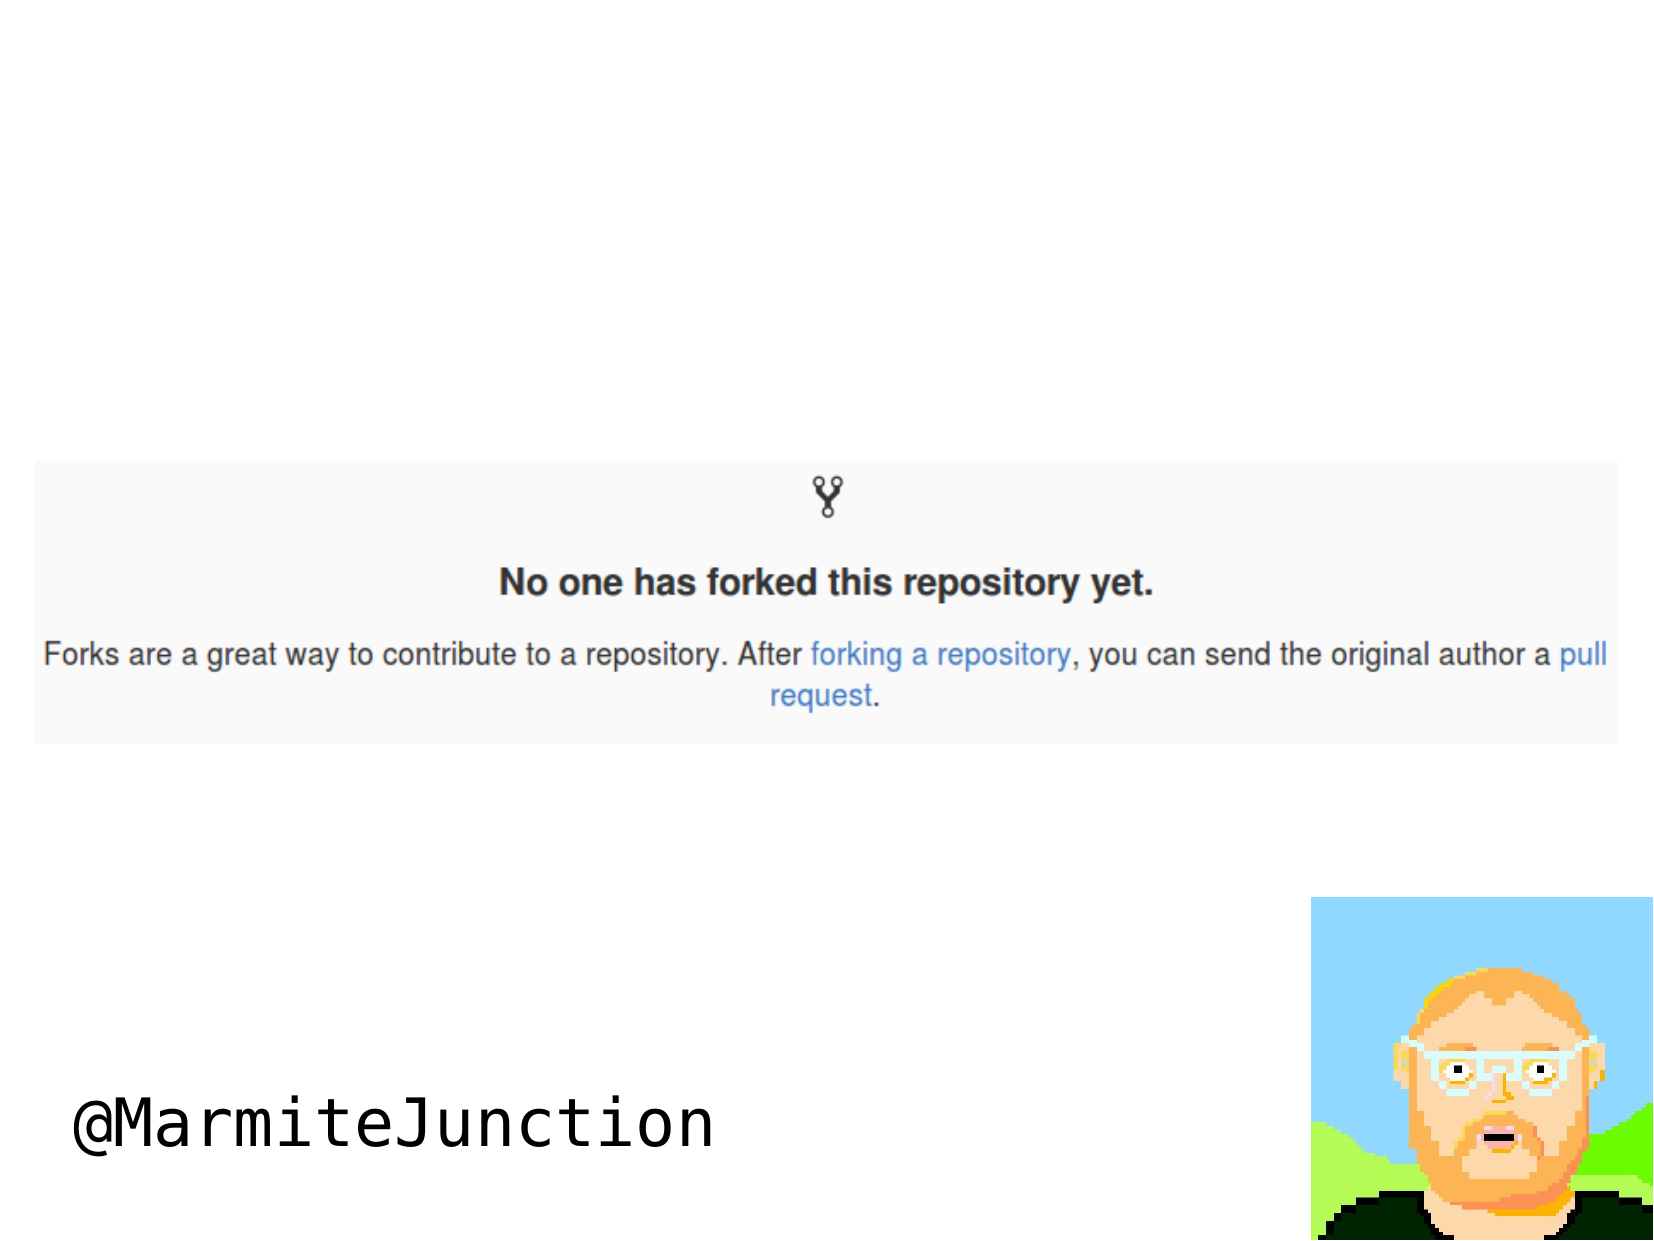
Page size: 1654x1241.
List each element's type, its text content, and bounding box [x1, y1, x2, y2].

text_box @MarmiteJunction [58, 1076, 733, 1170]
picture [1311, 897, 1653, 1240]
picture [35, 460, 1618, 744]
